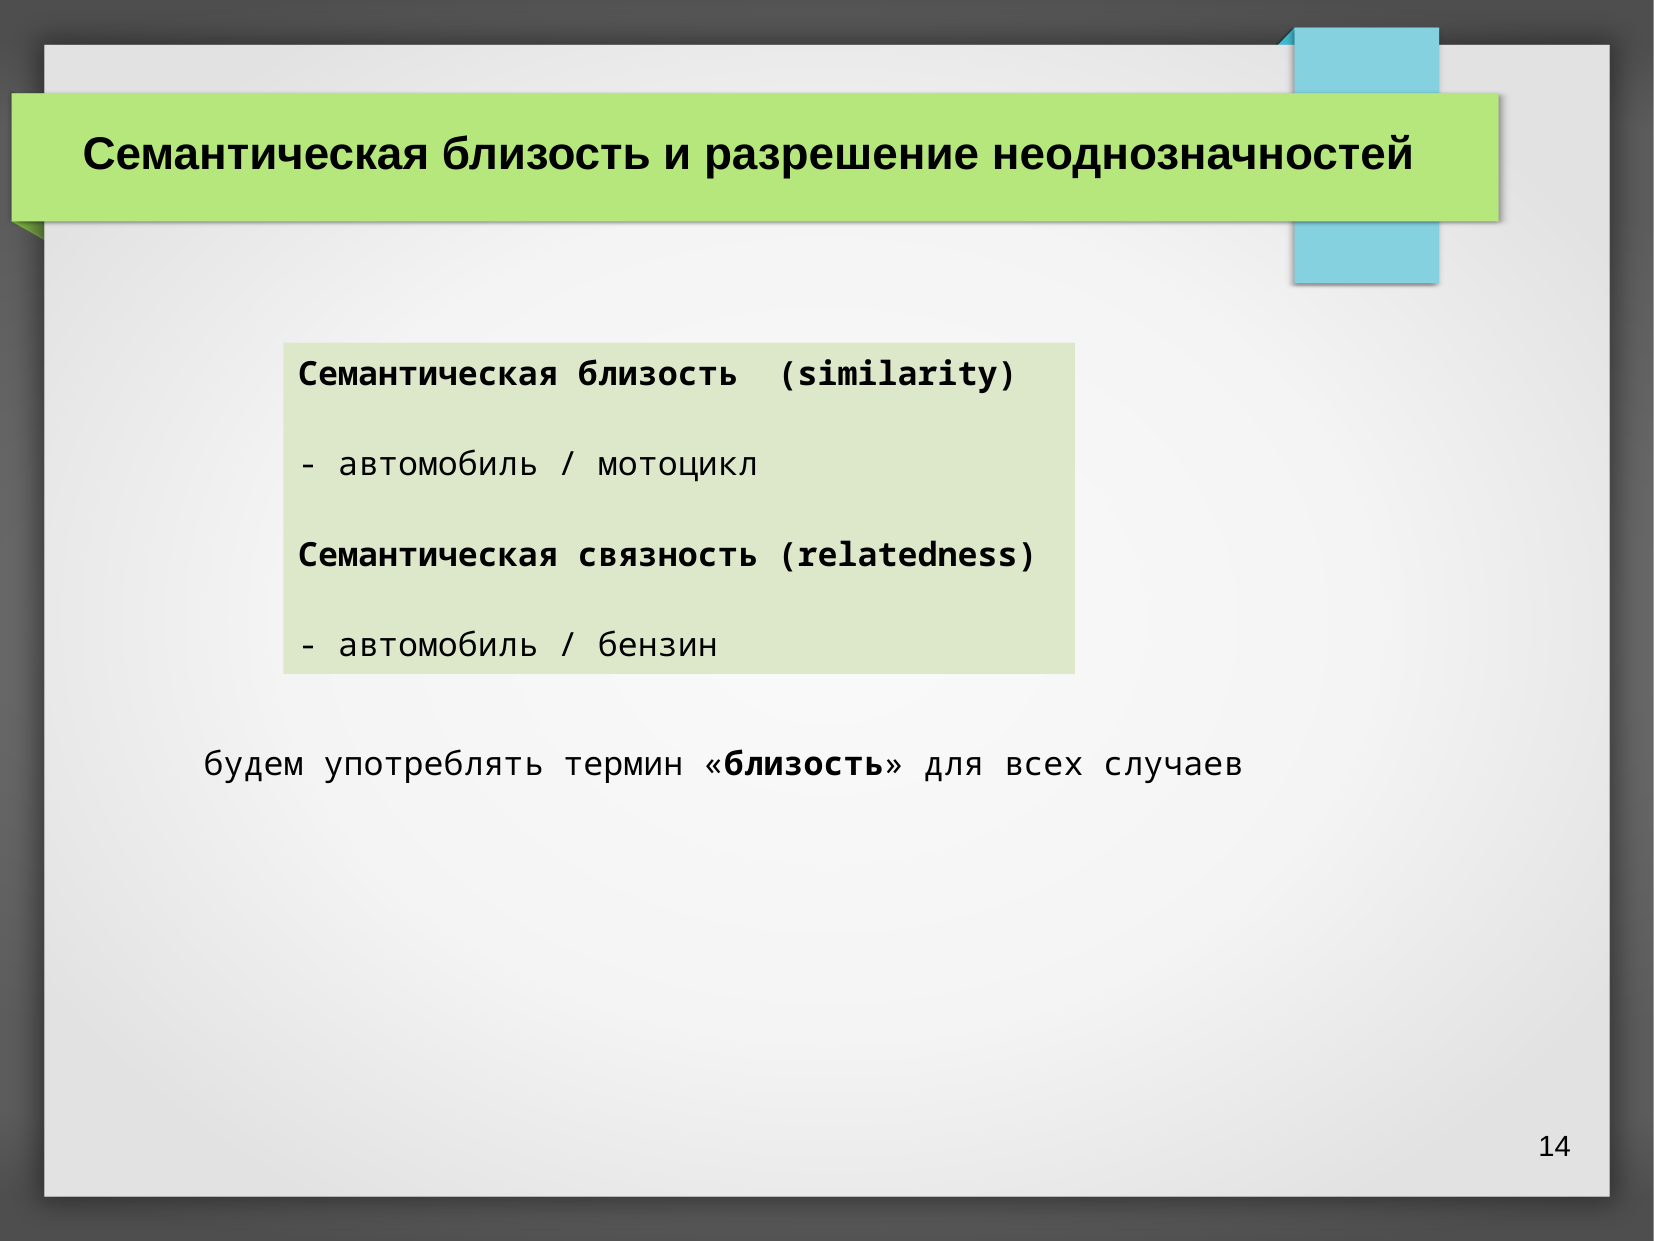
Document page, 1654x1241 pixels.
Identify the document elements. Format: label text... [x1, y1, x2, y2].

text_box будем употреблять термин «близость» для всех случаев [188, 732, 1524, 1052]
title Семантическая близость и разрешение неоднозначностей [82, 121, 1489, 187]
text_box Семантическая близость (similarity) - автомобиль / мотоцикл Семантическая связность (relatedness) - автомобиль / бензин [283, 342, 1075, 630]
picture [0, 0, 1654, 1241]
